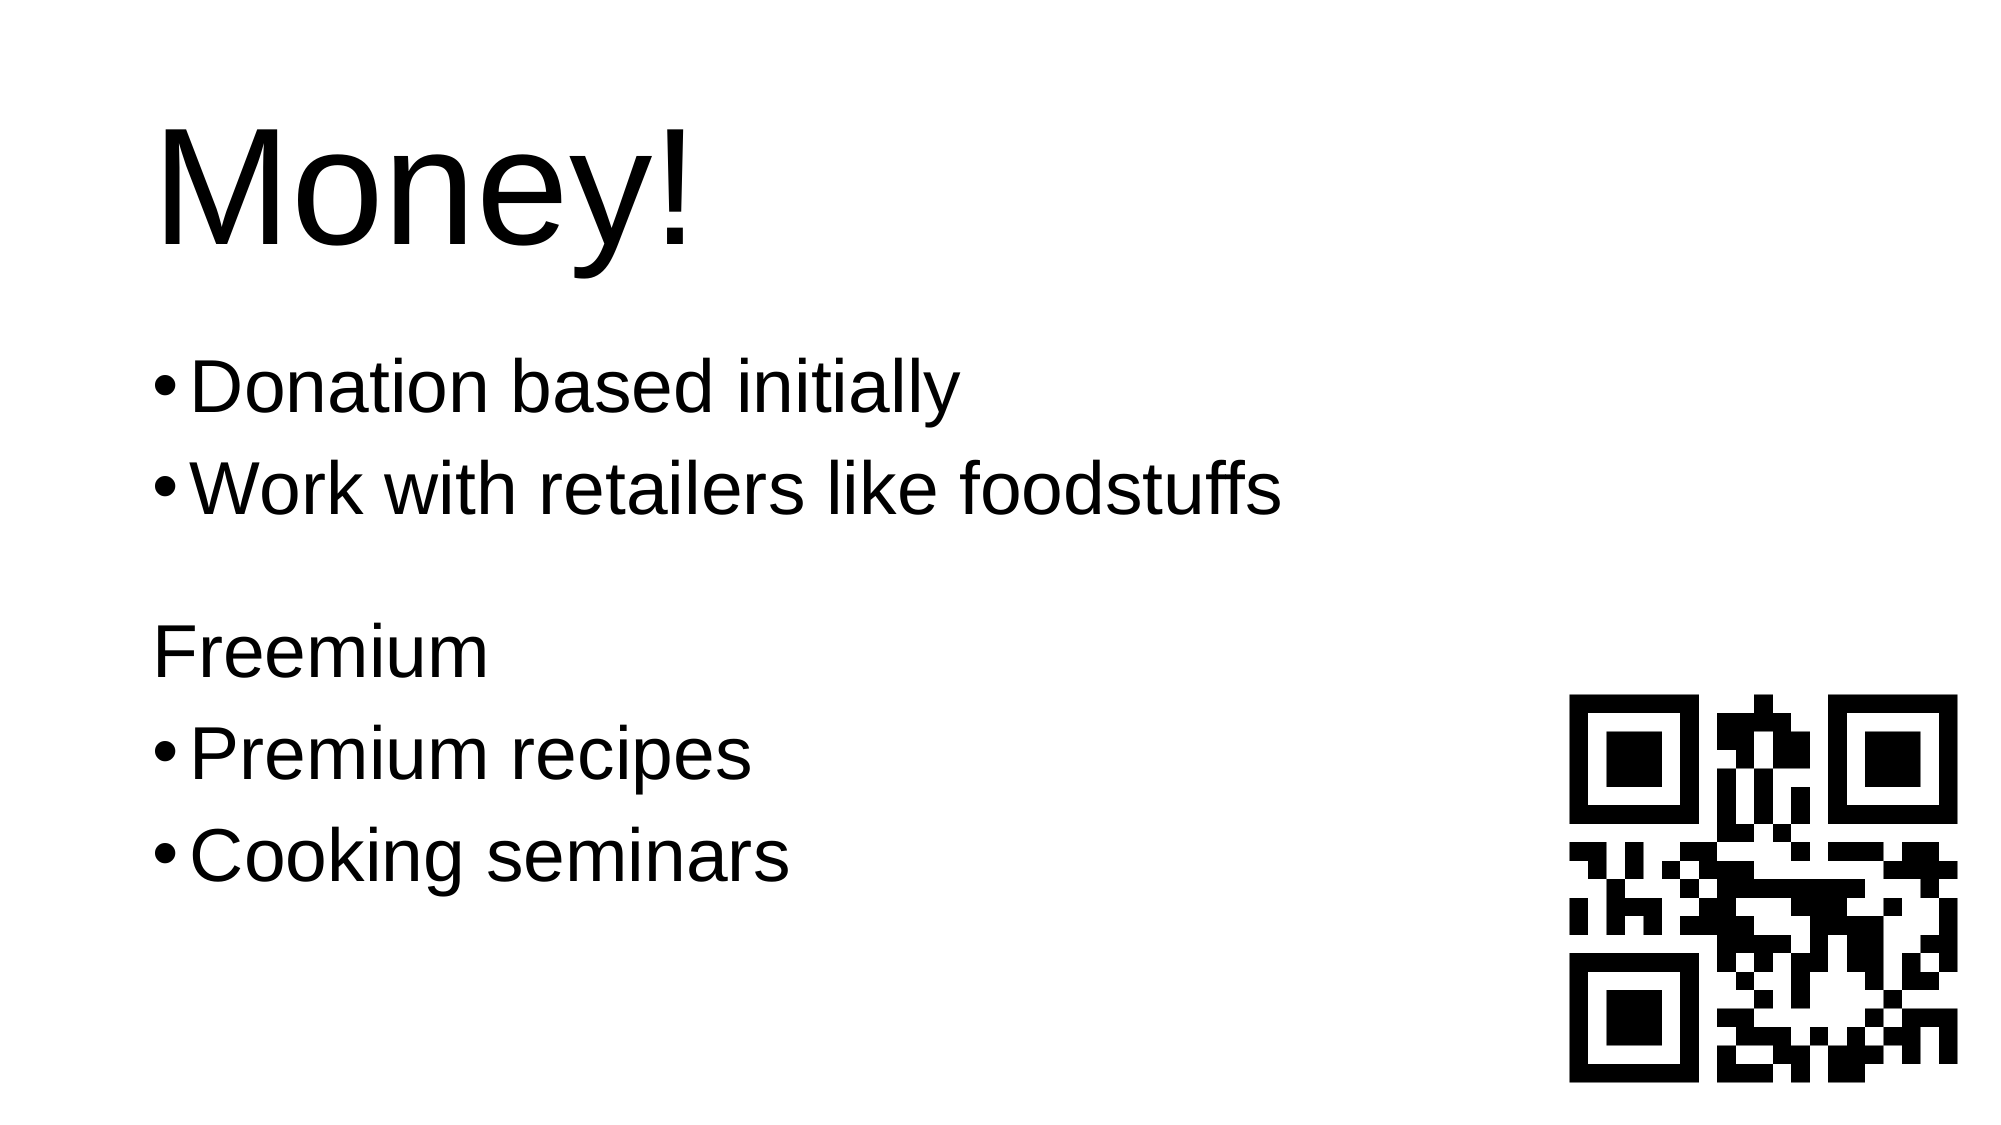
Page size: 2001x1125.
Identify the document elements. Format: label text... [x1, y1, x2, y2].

picture [1527, 652, 2000, 1125]
text_box Donation based initially Work with retailers like foodstuffs Freemium Premium recipes Cooking seminars [137, 340, 1863, 1014]
text_box Money! [137, 81, 1863, 300]
